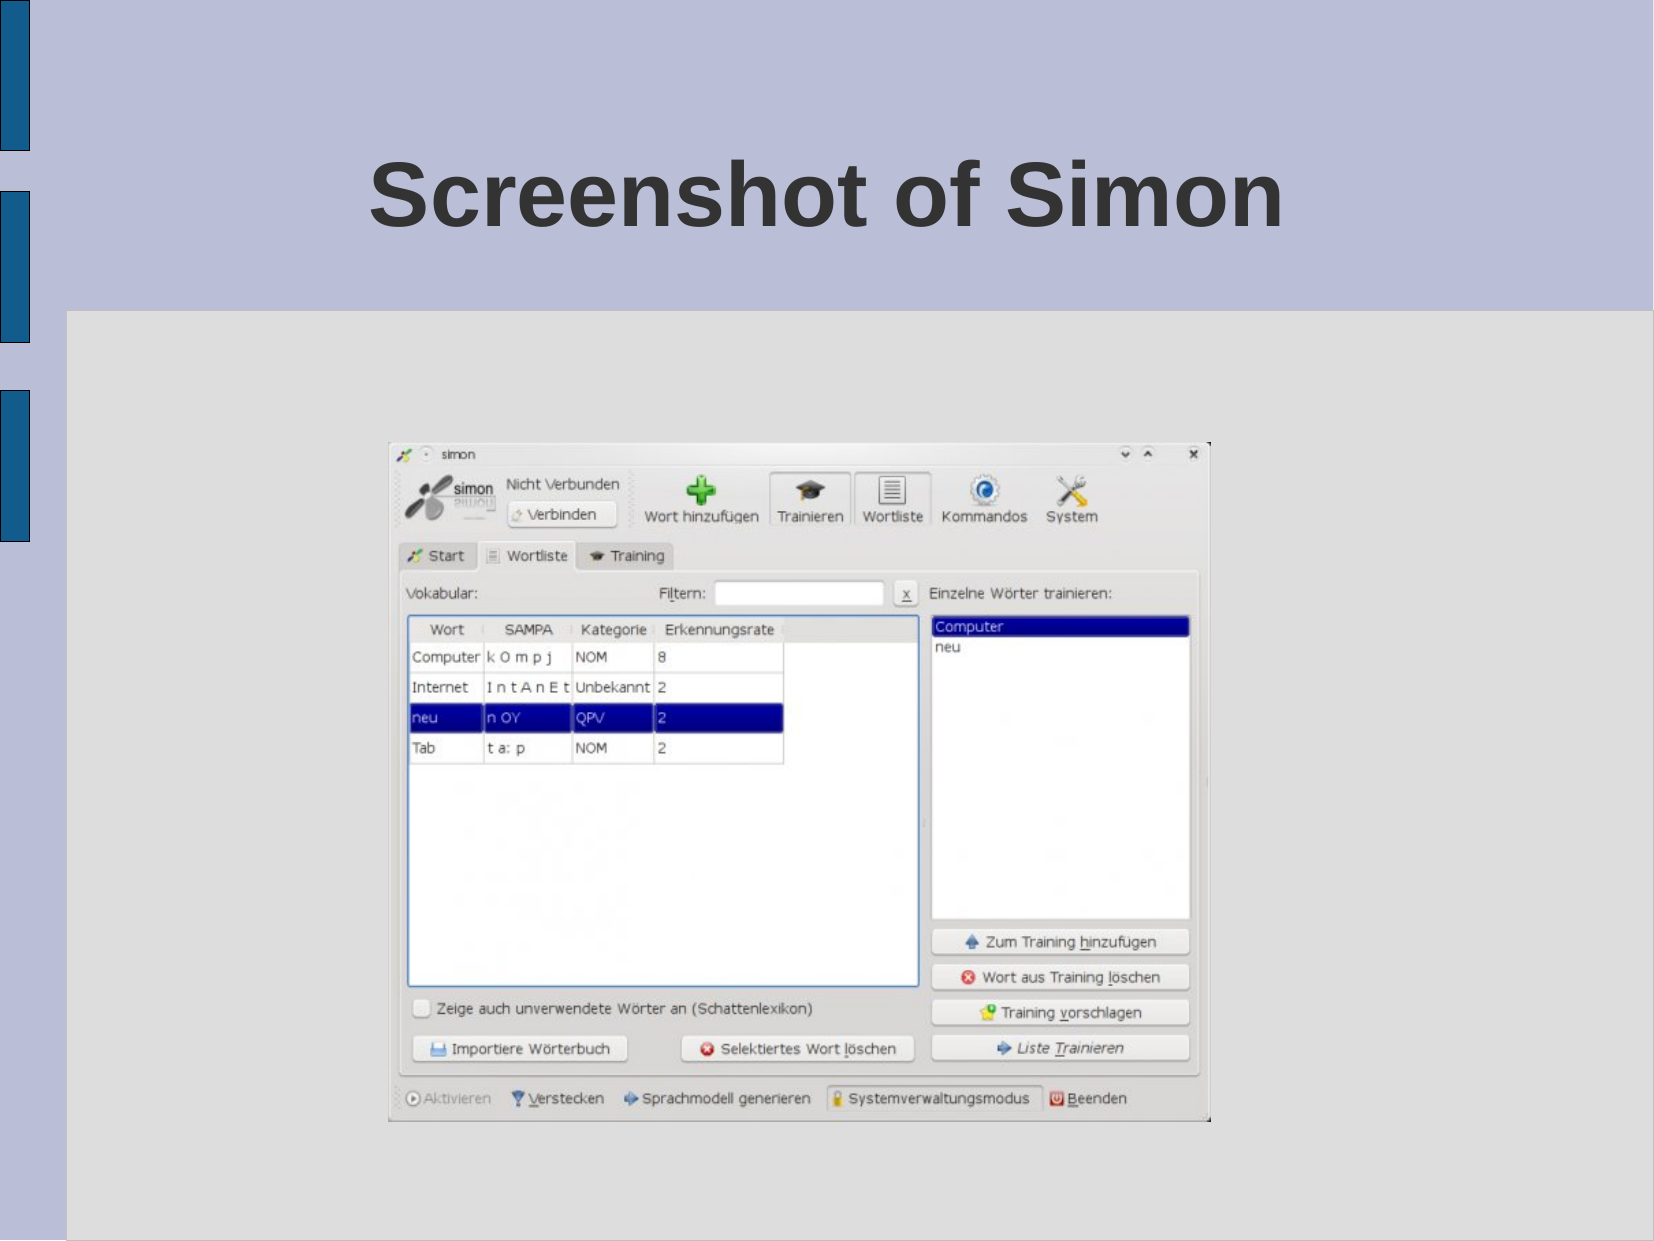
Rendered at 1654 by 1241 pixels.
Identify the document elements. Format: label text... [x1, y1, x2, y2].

title Screenshot of Simon [121, 91, 1534, 299]
picture [388, 442, 1211, 1123]
